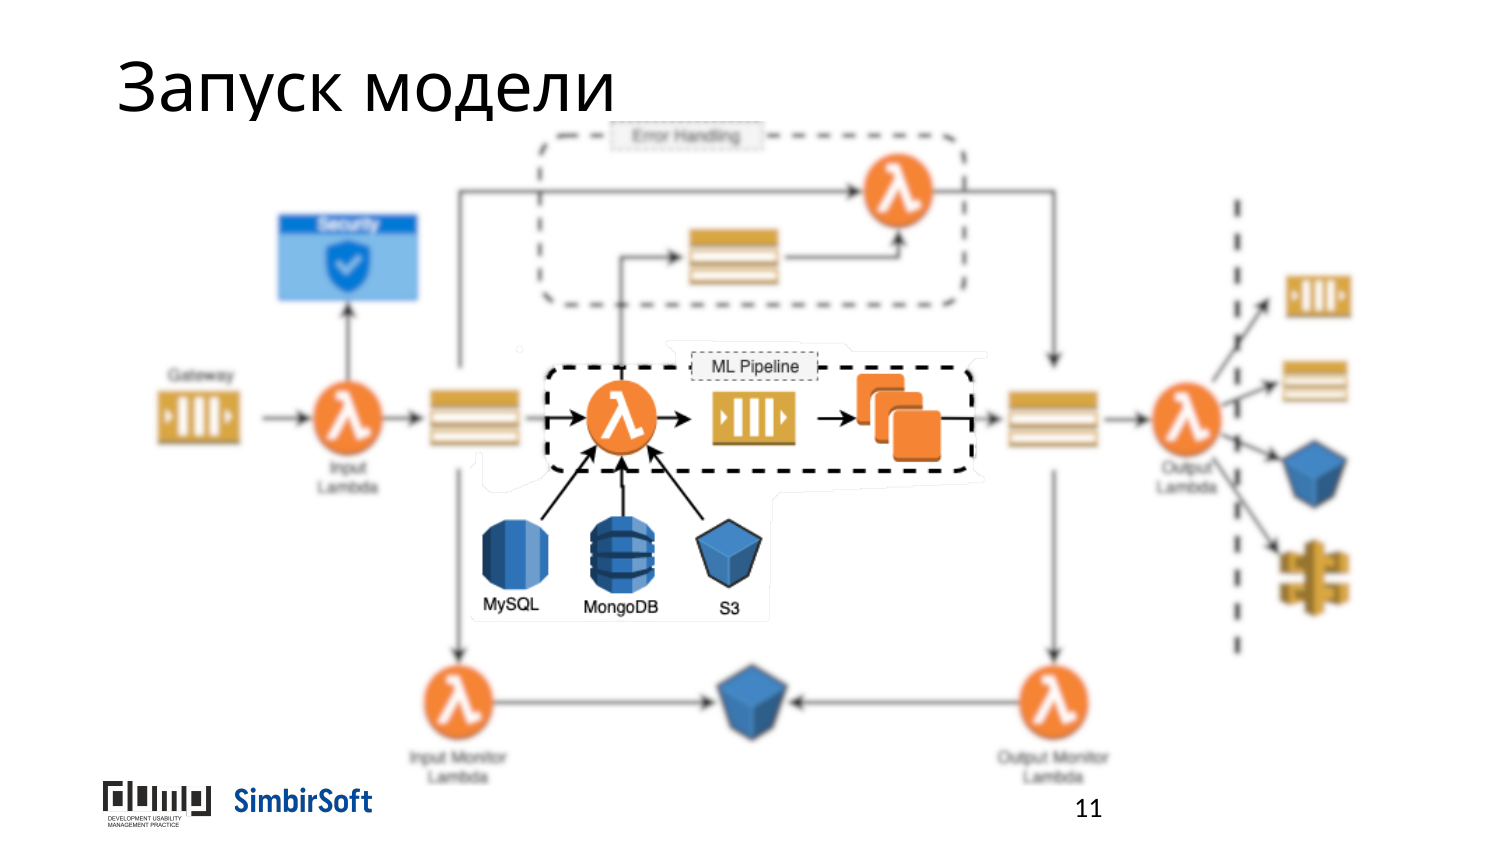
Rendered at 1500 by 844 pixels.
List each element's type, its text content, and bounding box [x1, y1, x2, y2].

slide_number <номер> [1059, 782, 1397, 827]
title Запуск модели [103, 44, 1397, 122]
picture [103, 121, 1370, 827]
